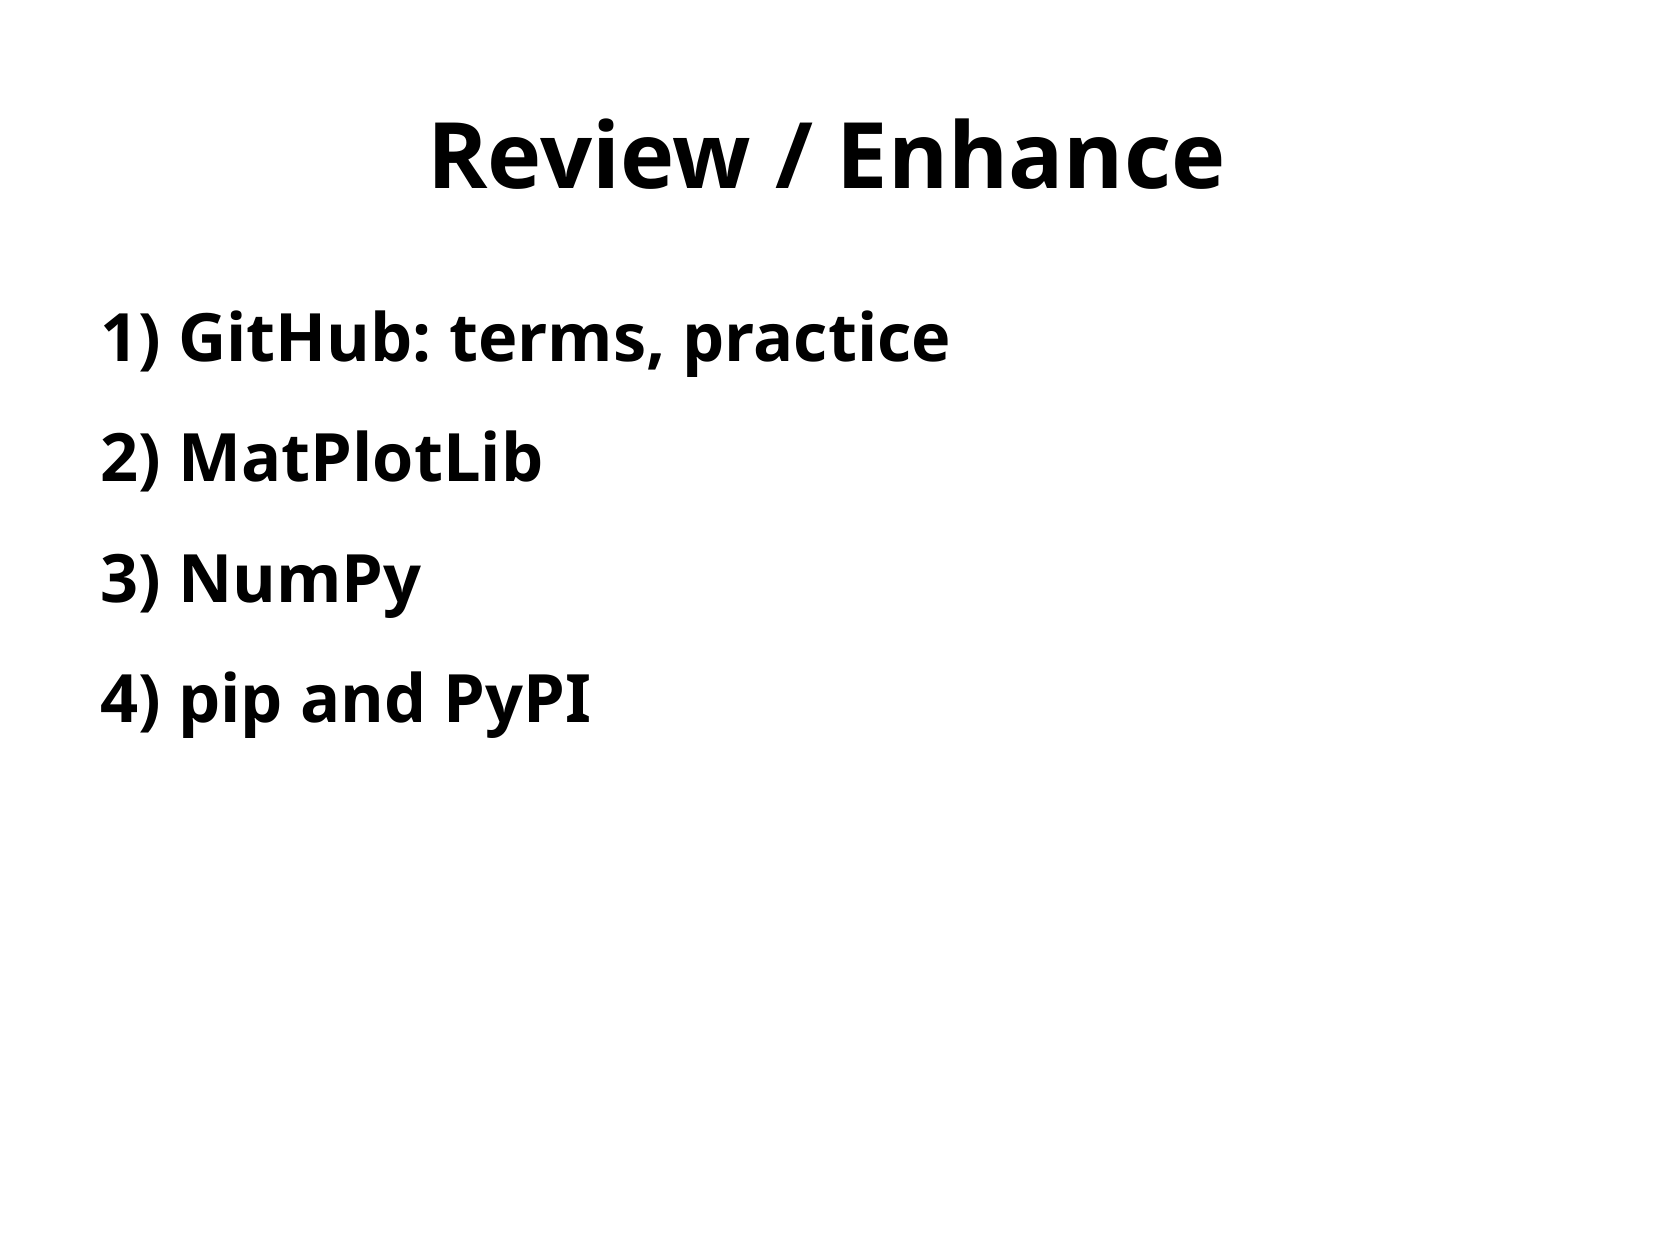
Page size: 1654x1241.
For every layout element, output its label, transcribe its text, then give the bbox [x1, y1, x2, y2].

title Review / Enhance [82, 49, 1571, 257]
list GitHub: terms, practice MatPlotLib NumPy pip and PyPI [82, 290, 1571, 1010]
